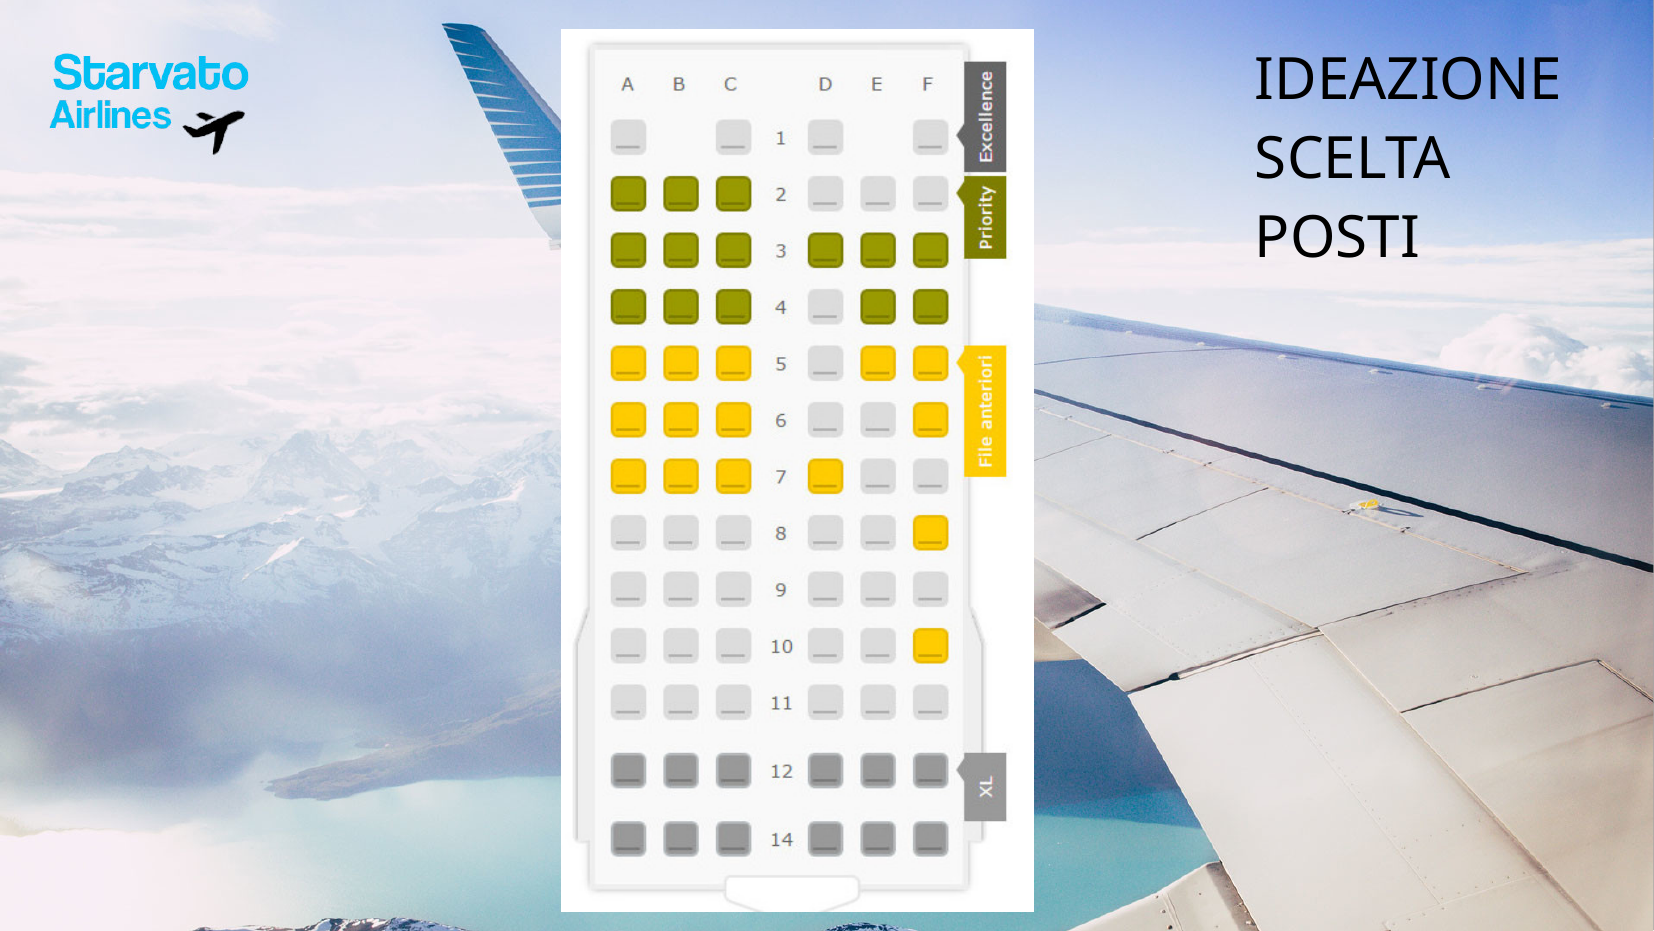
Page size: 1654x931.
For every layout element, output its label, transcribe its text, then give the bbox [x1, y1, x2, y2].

picture [0, 0, 1654, 931]
text_box IDEAZIONE SCELTA POSTI [1240, 29, 1654, 291]
